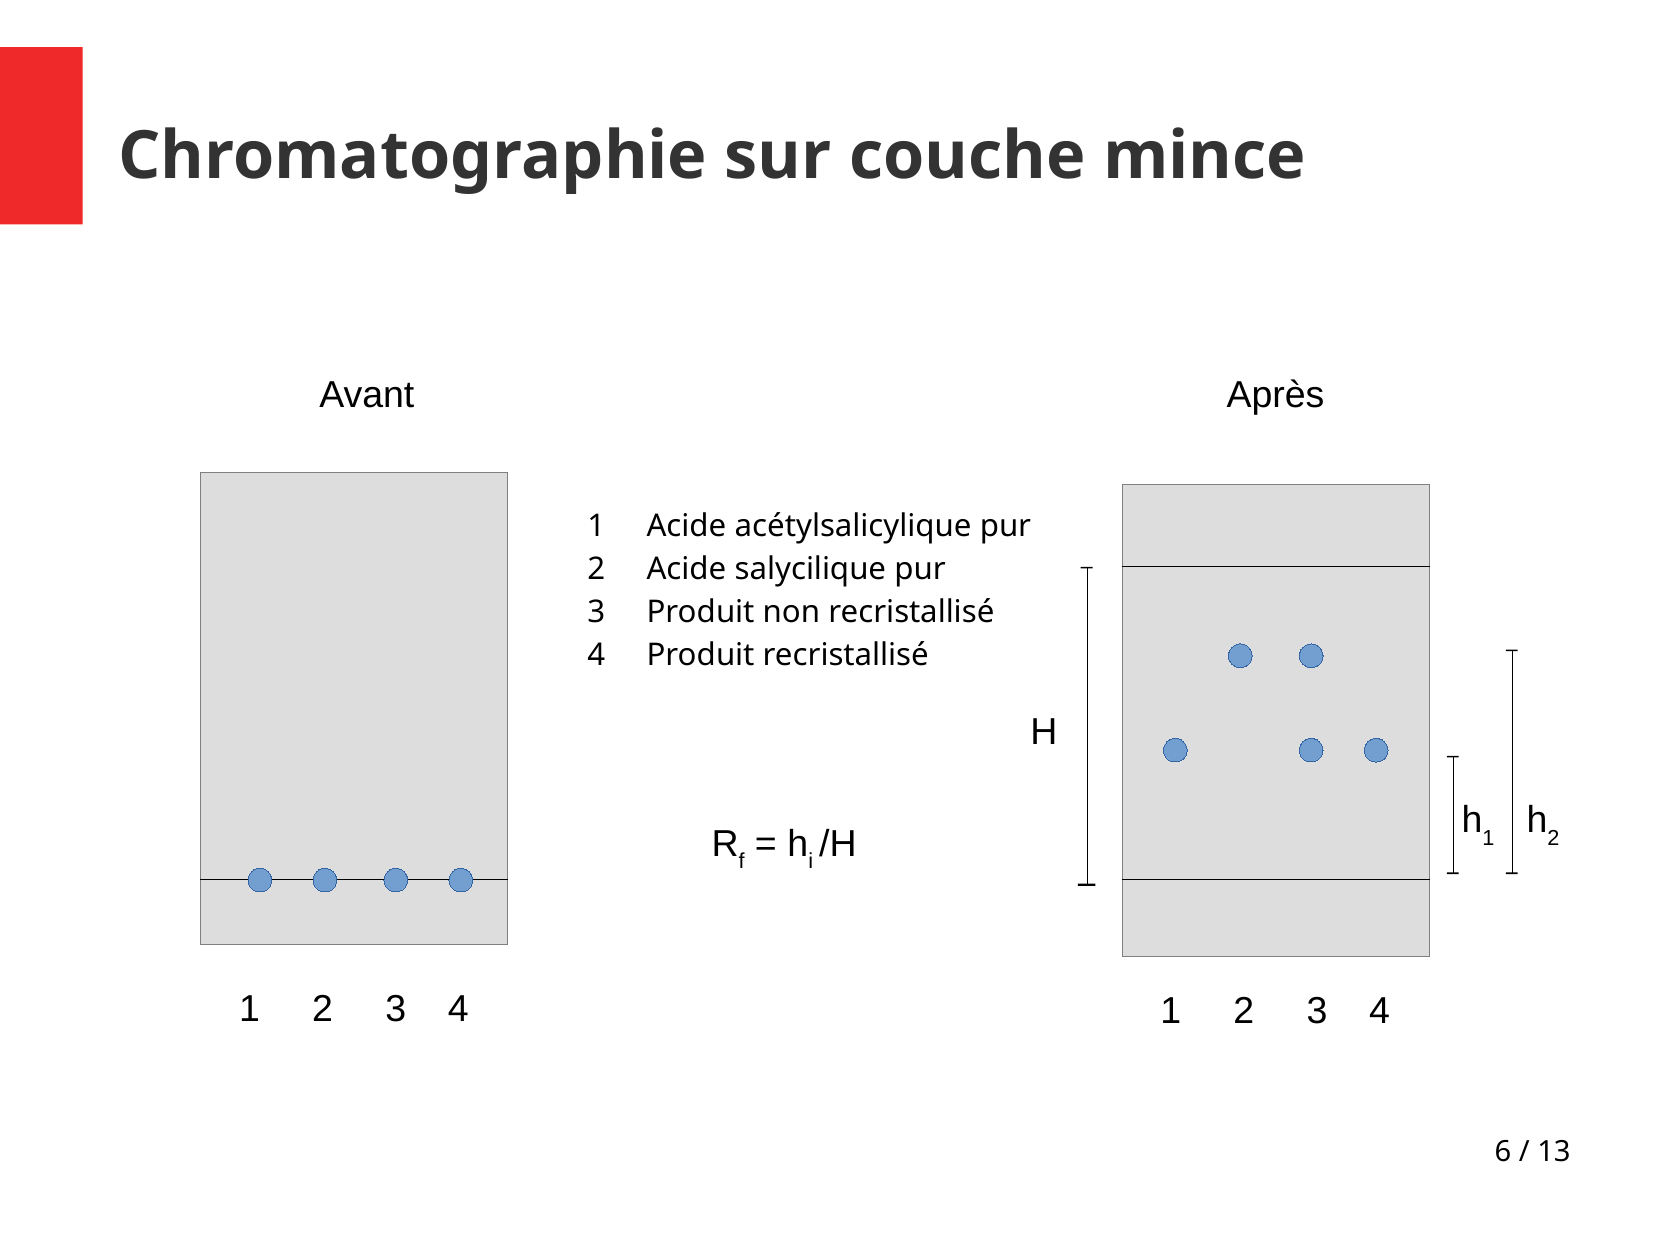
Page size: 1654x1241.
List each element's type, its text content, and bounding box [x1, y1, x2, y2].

text_box H [1015, 702, 1063, 760]
text_box [200, 472, 508, 945]
text_box h2 [1511, 791, 1575, 858]
text_box Rf = hi /H [696, 814, 886, 881]
text_box 1 Acide acétylsalicylique pur 2 Acide salycilique pur 3 Produit non recristallisé 4 Produit recristallisé [572, 496, 1122, 767]
title Chromatographie sur couche mince [118, 49, 1571, 257]
text_box [1122, 880, 1430, 957]
text_box 1 2 3 4 [1145, 982, 1406, 1040]
text_box 1 2 3 4 [224, 980, 485, 1038]
text_box h1 [1446, 791, 1511, 858]
text_box [1122, 484, 1430, 566]
text_box Avant [212, 366, 532, 423]
text_box [1122, 567, 1430, 879]
text_box Après [1157, 366, 1394, 423]
